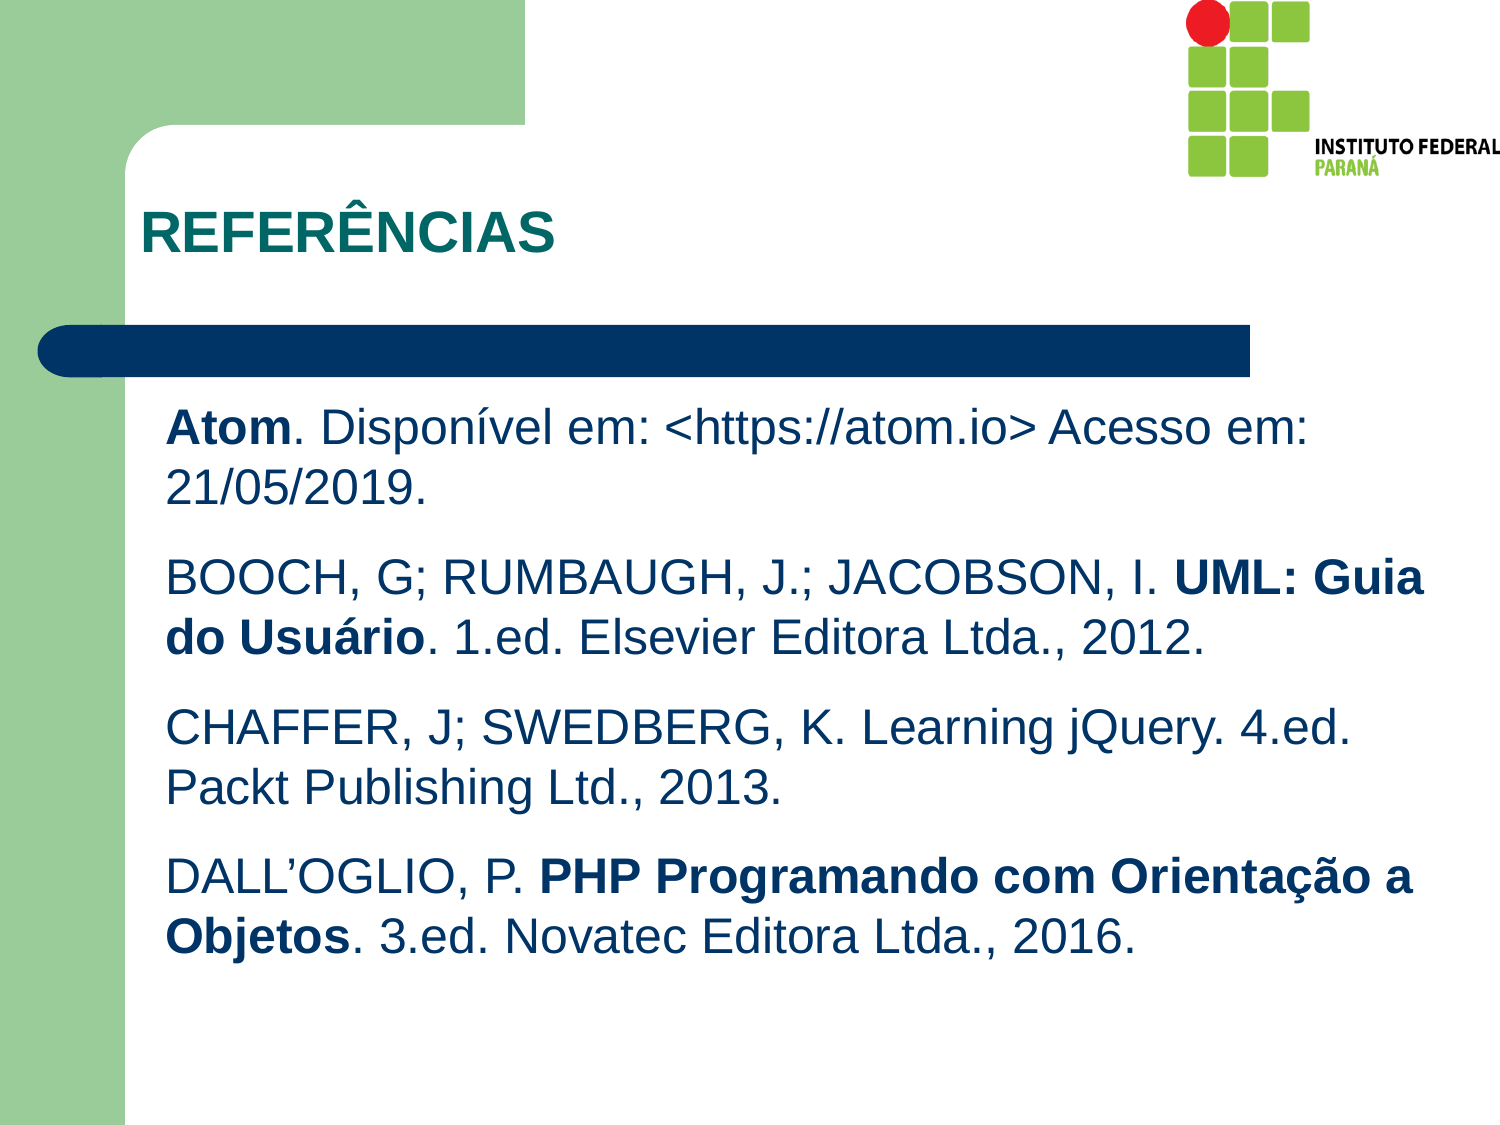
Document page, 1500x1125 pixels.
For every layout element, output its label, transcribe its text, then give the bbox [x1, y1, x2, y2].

title REFERÊNCIAS [125, 125, 1500, 273]
list Atom. Disponível em: <https://atom.io> Acesso em: 21/05/2019. BOOCH, G; RUMBAUGH, J.; JACOBSON, I. UML: Guia do Usuário. 1.ed. Elsevier Editora Ltda., 2012. CHAFFER, J; SWEDBERG, K. Learning jQuery. 4.ed. Packt Publishing Ltd., 2013. DALL’OGLIO, P. PHP Programando com Orientação a Objetos. 3.ed. Novatec Editora Ltda., 2016. [150, 387, 1463, 1001]
picture [1186, 0, 1500, 125]
